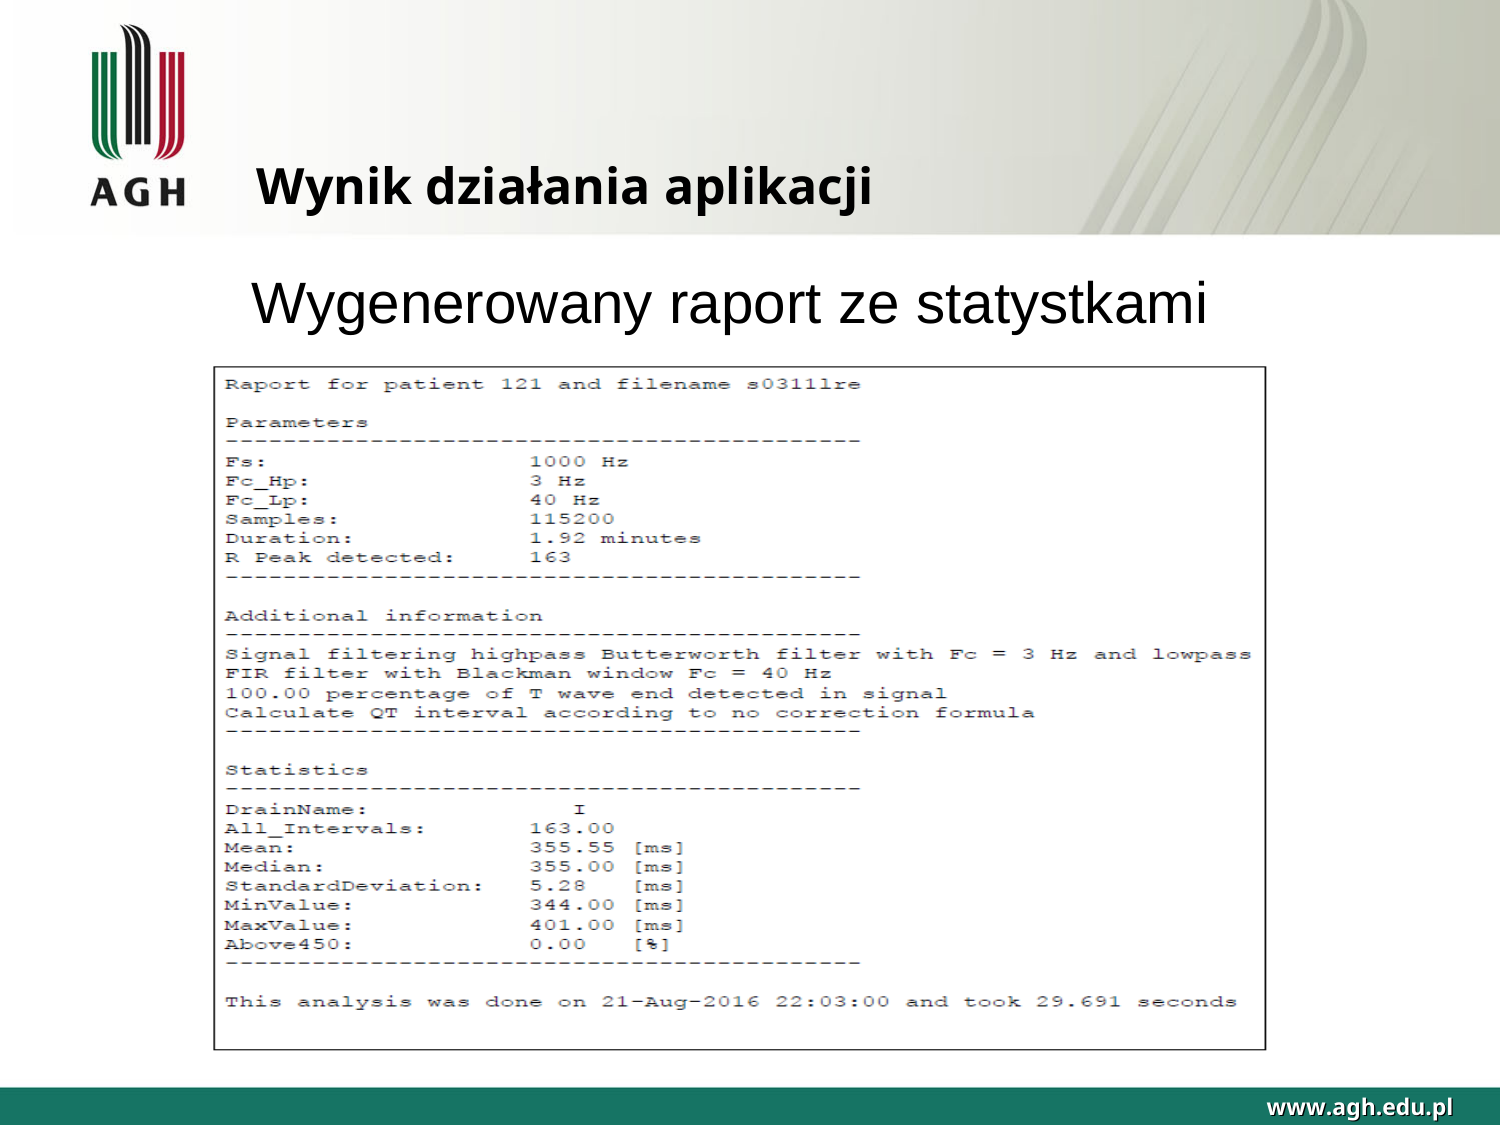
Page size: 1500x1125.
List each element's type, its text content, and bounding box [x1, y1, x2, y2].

picture [0, 0, 1500, 1125]
text_box www.agh.edu.pl [1251, 1084, 1500, 1125]
text_box Wygenerowany raport ze statystkami [236, 257, 1241, 367]
title Wynik działania aplikacji [242, 137, 1436, 233]
